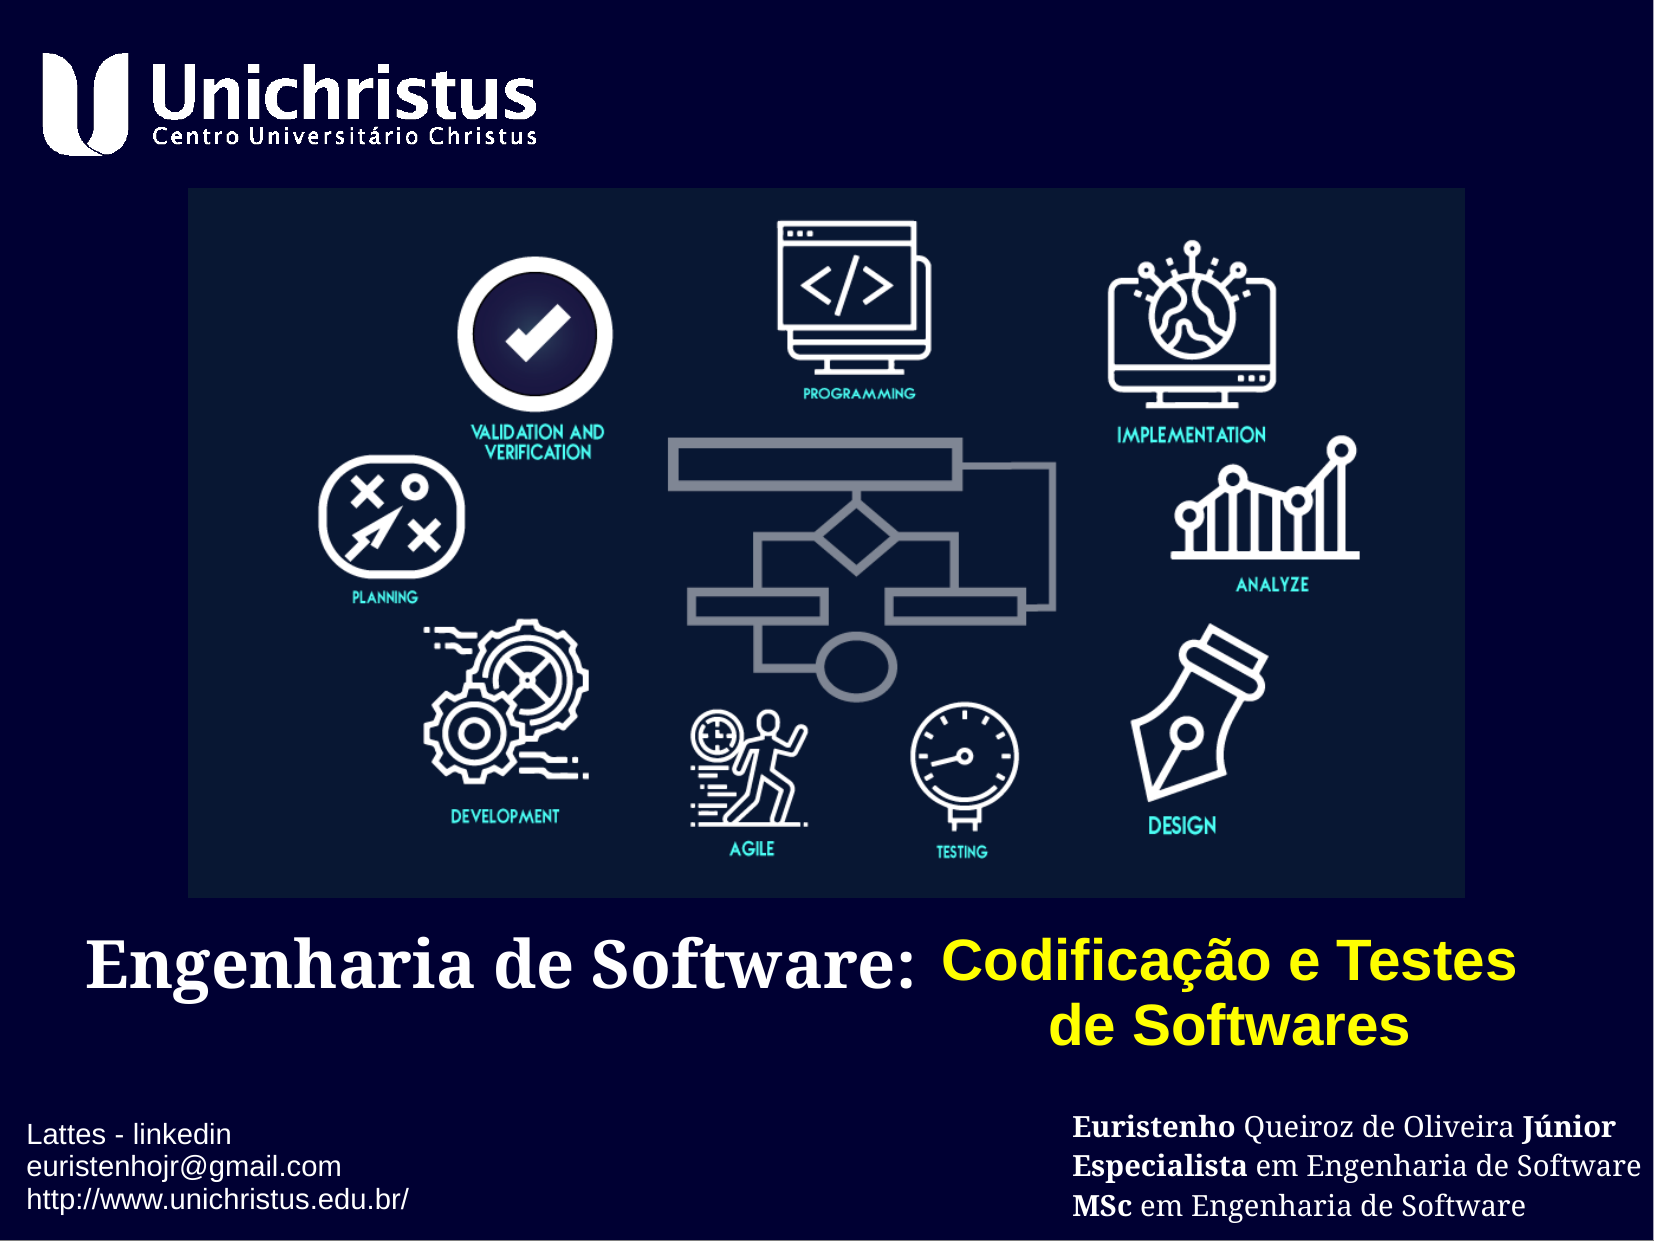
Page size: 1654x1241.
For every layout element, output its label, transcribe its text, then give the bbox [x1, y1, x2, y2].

text_box Codificação e Testes de Softwares [927, 920, 1601, 1196]
text_box [0, 0, 1654, 1241]
text_box Engenharia de Software: [70, 909, 1152, 1031]
picture [35, 47, 544, 159]
picture [188, 188, 1465, 898]
text_box Euristenho Queiroz de Oliveira Júnior Especialista em Engenharia de Software MSc em Engenharia de Software [1057, 1098, 1646, 1225]
text_box Lattes - linkedin euristenhojr@gmail.com http://www.unichristus.edu.br/ [11, 1110, 532, 1236]
